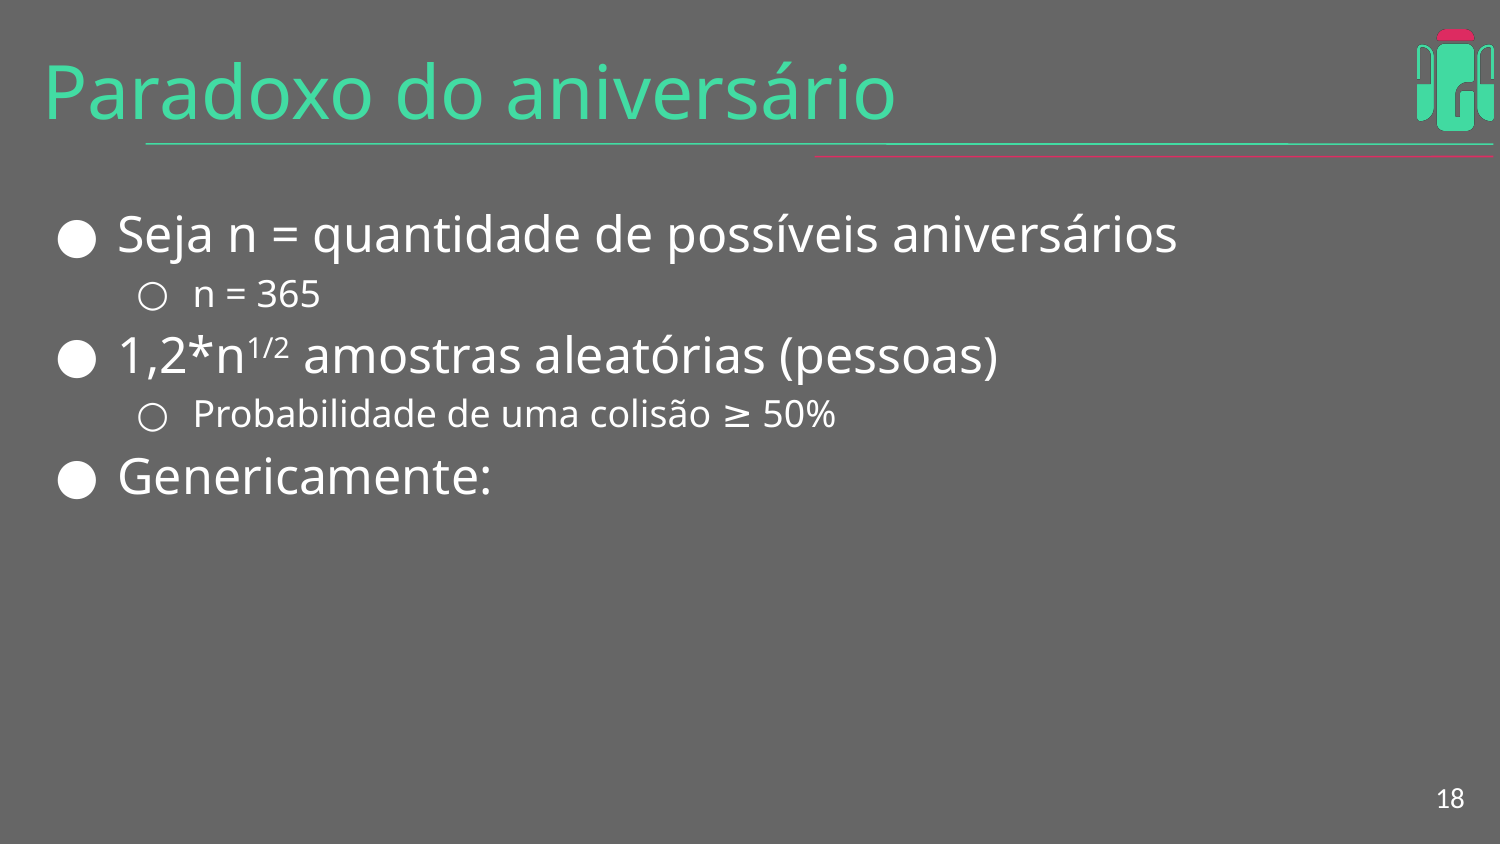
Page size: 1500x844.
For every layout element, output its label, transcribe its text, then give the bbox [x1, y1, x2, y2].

list Seja n = quantidade de possíveis aniversários n = 365 1,2*n1/2 amostras aleatórias (pessoas) Probabilidade de uma colisão ≥ 50% Genericamente: [27, 178, 1418, 794]
slide_number <number> [1389, 764, 1480, 830]
title Paradoxo do aniversário [27, 29, 1374, 131]
picture [1417, 29, 1494, 131]
